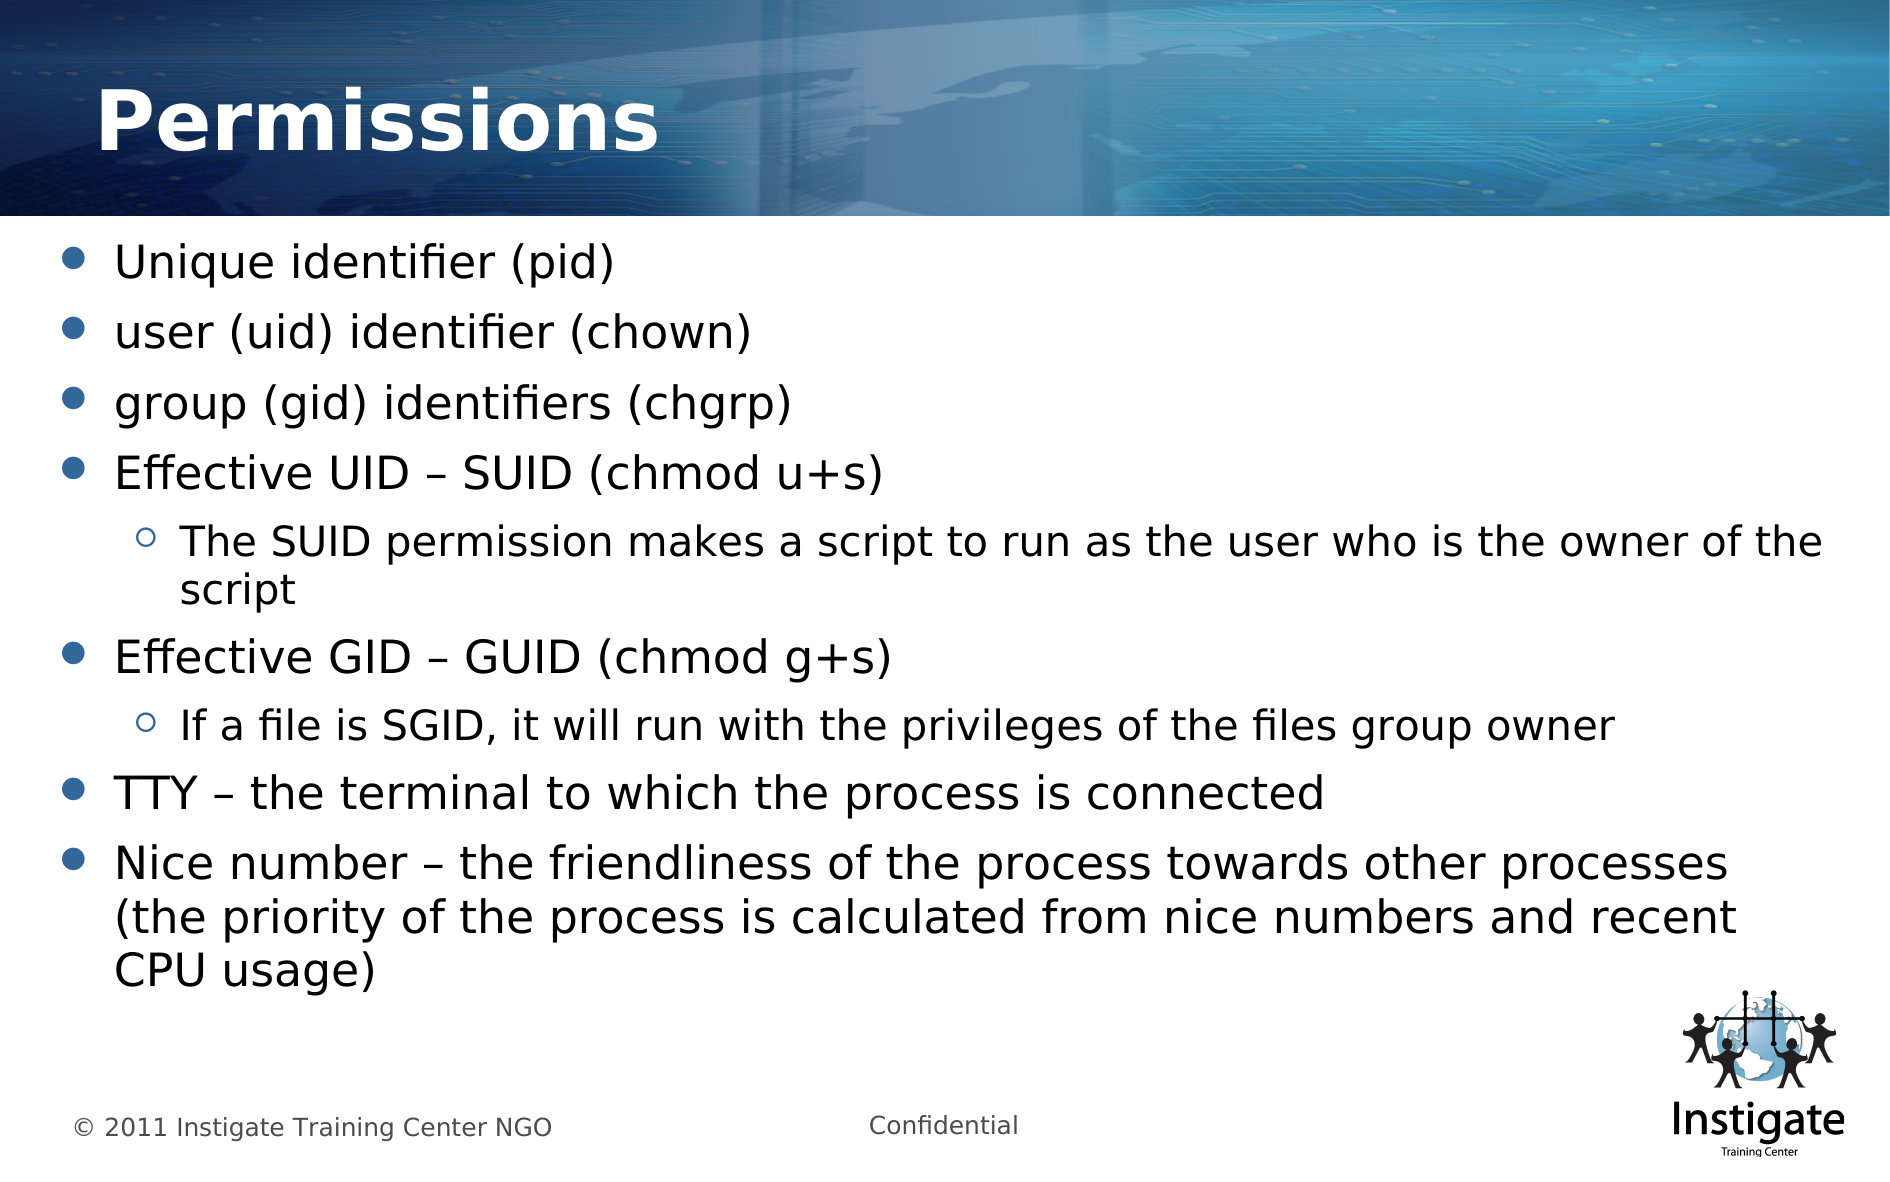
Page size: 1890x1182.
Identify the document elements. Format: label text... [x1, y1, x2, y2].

picture [1674, 990, 1844, 1157]
picture [0, 0, 1890, 216]
title Permissions [94, 54, 1793, 210]
list Unique identifier (pid) user (uid) identifier (chown) group (gid) identifiers (chgrp) Effective UID – SUID (chmod u+s) The SUID permission makes a script to run as the user who is the owner of the script Effective GID – GUID (chmod g+s) If a file is SGID, it will run with the privileges of the files group owner TTY – the terminal to which the process is connected Nice number – the friendliness of the process towards other processes (the priority of the process is calculated from nice numbers and recent CPU usage) [59, 236, 1831, 1012]
